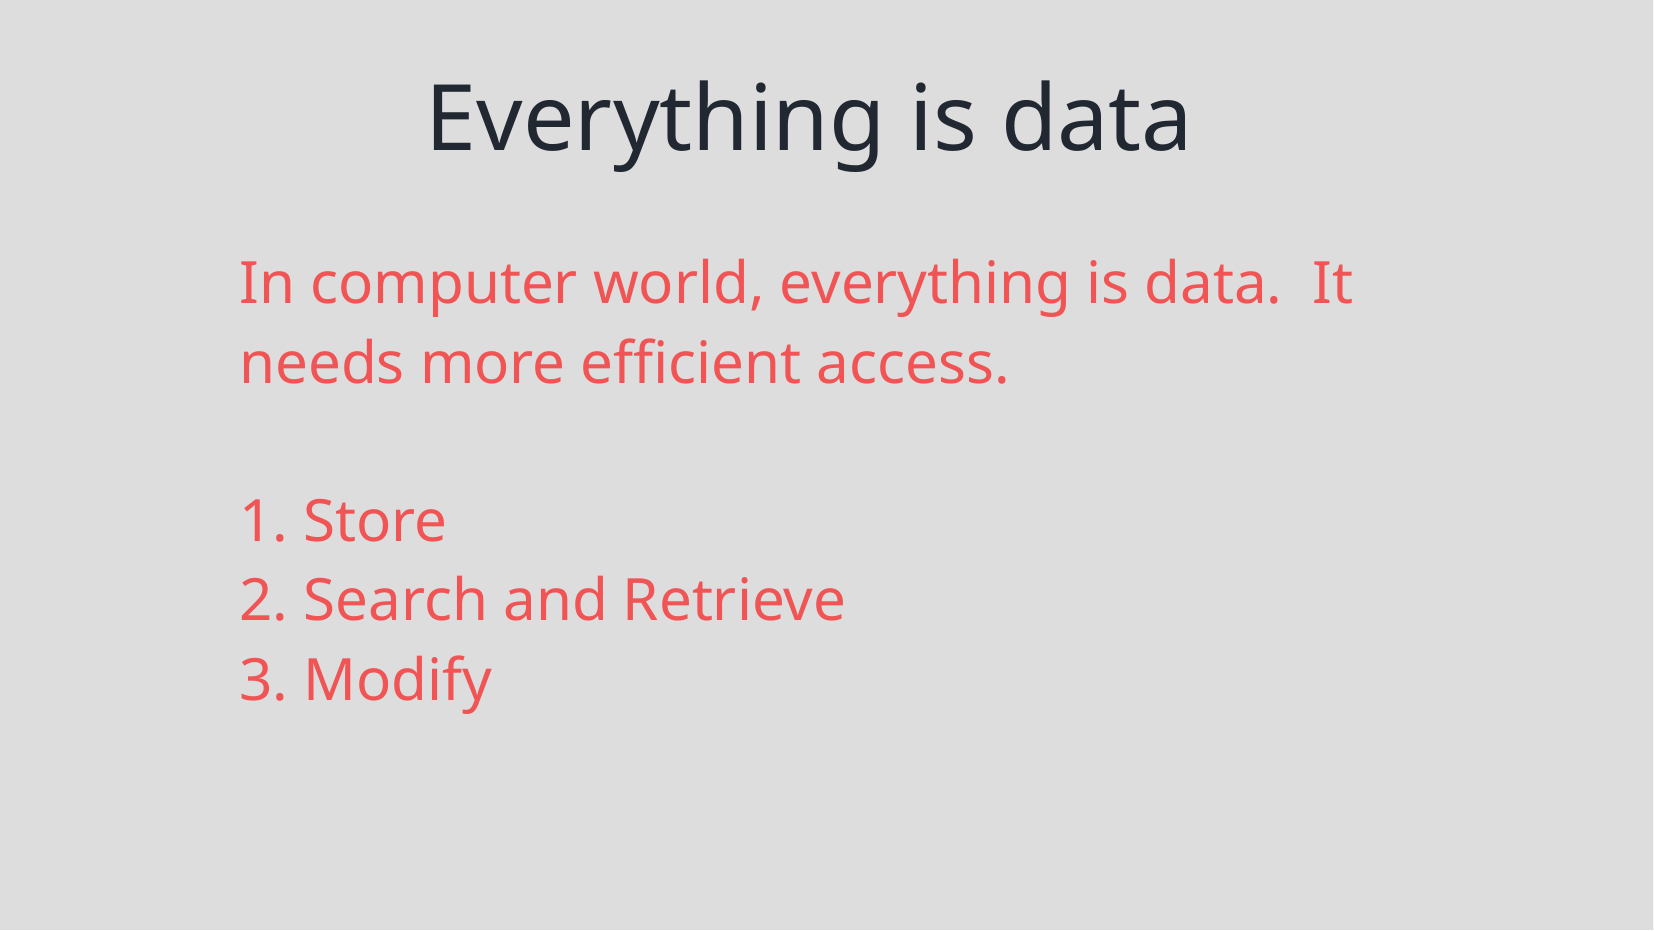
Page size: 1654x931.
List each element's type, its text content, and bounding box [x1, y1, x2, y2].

title Everything is data [82, 37, 1538, 193]
text_box In computer world, everything is data. It needs more efficient access. 1. Store 2. Search and Retrieve 3. Modify [225, 234, 1501, 826]
